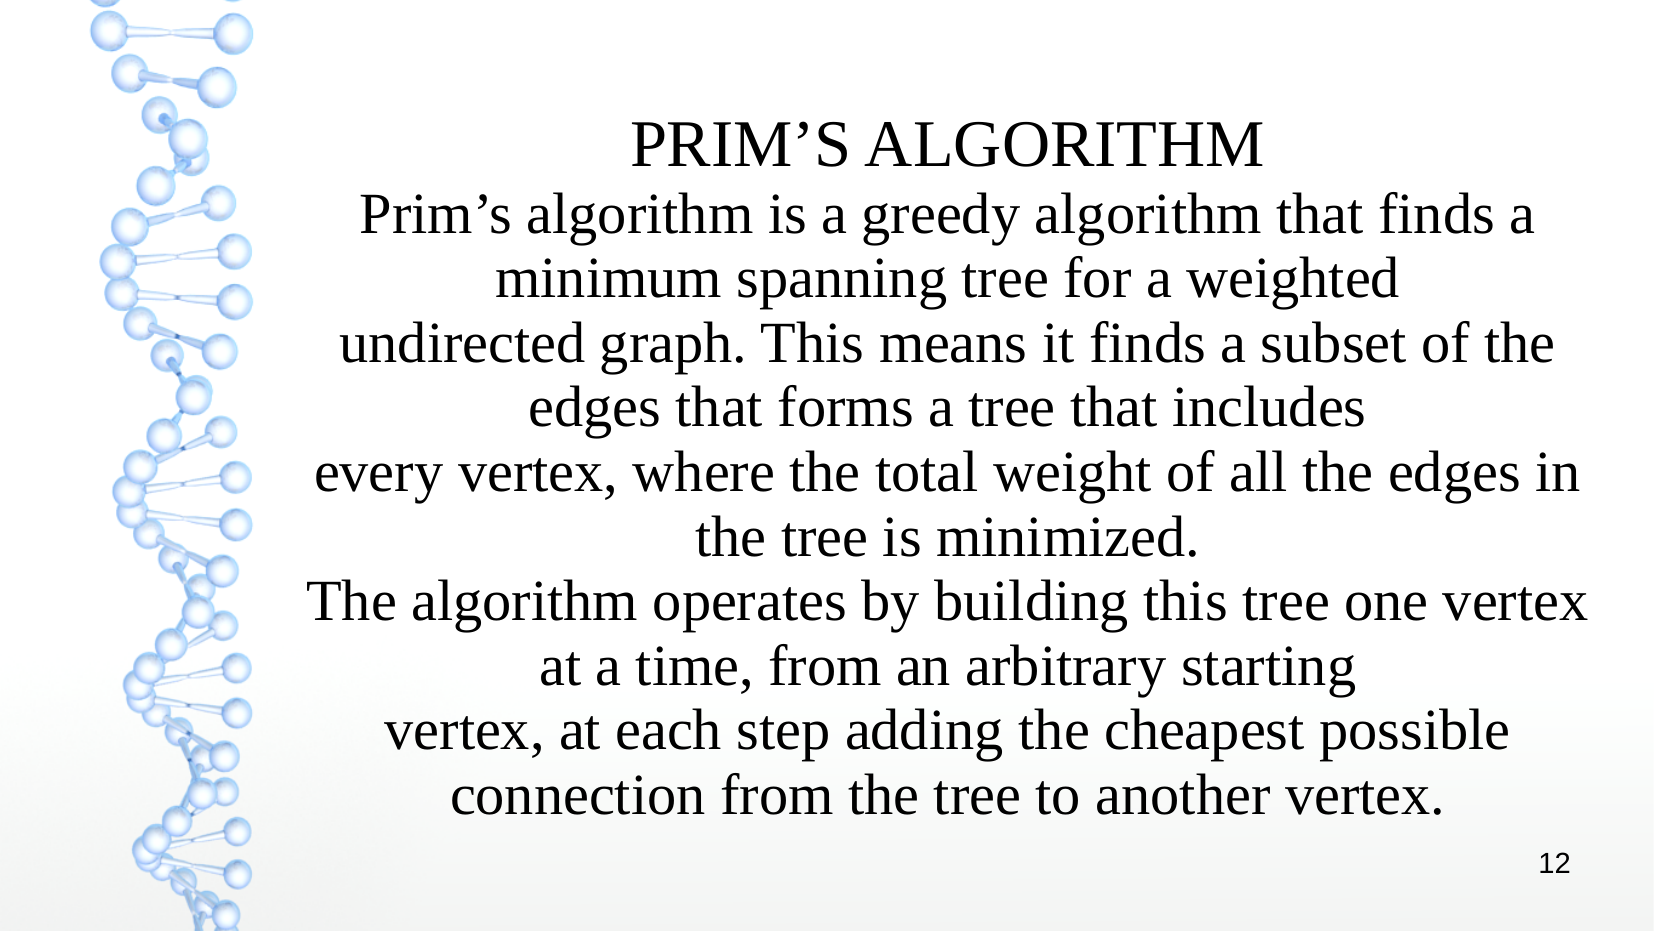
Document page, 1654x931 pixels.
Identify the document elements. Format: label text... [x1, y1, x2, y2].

picture [0, 0, 1654, 931]
subtitle PRIM’S ALGORITHM Prim’s algorithm is a greedy algorithm that finds a minimum spanning tree for a weighted undirected graph. This means it finds a subset of the edges that forms a tree that includes every vertex, where the total weight of all the edges in the tree is minimized. The algorithm operates by building this tree one vertex at a time, from an arbitrary starting vertex, at each step adding the cheapest possible connection from the tree to another vertex. [283, 33, 1613, 827]
